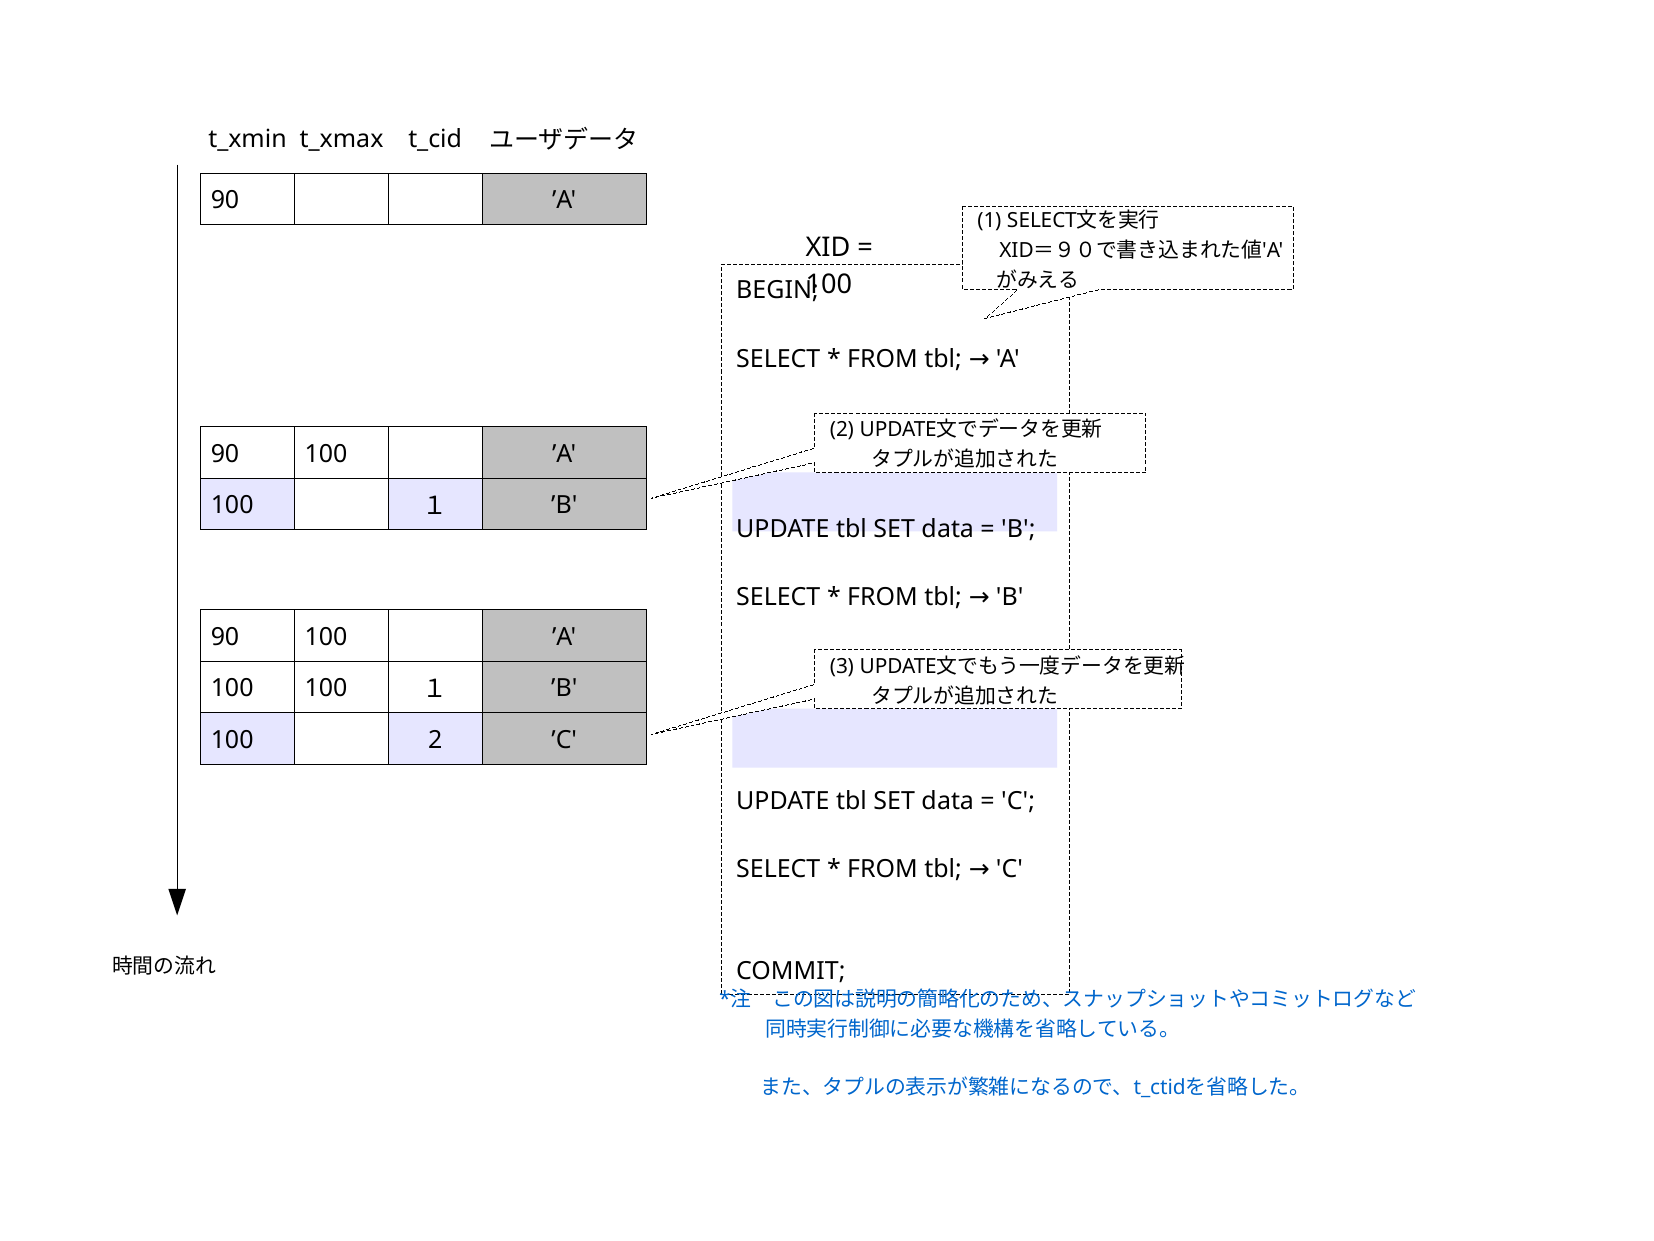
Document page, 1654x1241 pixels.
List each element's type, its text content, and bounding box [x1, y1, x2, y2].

text_box BEGIN; SELECT * FROM tbl; → 'A' UPDATE tbl SET data = 'B'; SELECT * FROM tbl; → 'B' UPDATE tbl SET data = 'C'; SELECT * FROM tbl; → 'C' COMMIT; [721, 700, 1070, 975]
text_box １ [388, 661, 482, 712]
text_box 100 [294, 661, 388, 712]
text_box 90 [200, 609, 294, 661]
text_box BEGIN; SELECT * FROM tbl; → 'A' UPDATE tbl SET data = 'B'; SELECT * FROM tbl; → 'B' UPDATE tbl SET data = 'C'; SELECT * FROM tbl; → 'C' COMMIT; [721, 464, 1070, 712]
text_box 2 [388, 712, 482, 765]
text_box t_cid [388, 112, 482, 164]
text_box ’A' [482, 426, 647, 478]
text_box ユーザデータ [482, 112, 647, 164]
text_box XID = 100 [790, 220, 940, 308]
text_box BEGIN; SELECT * FROM tbl; → 'A' UPDATE tbl SET data = 'B'; SELECT * FROM tbl; → 'B' UPDATE tbl SET data = 'C'; SELECT * FROM tbl; → 'C' COMMIT; [721, 264, 1070, 476]
text_box (2) UPDATE文でデータを更新 タプルが追加された [651, 413, 1146, 499]
text_box 100 [294, 426, 388, 478]
text_box 100 [200, 661, 294, 712]
text_box 90 [200, 173, 294, 225]
text_box ’C' [482, 712, 647, 765]
text_box ’A' [482, 173, 647, 225]
text_box 時間の流れ [97, 941, 252, 985]
text_box ’A' [482, 609, 647, 661]
text_box 100 [200, 712, 294, 765]
text_box 90 [200, 426, 294, 478]
text_box (1) SELECT文を実行 XID＝９０で書き込まれた値'A' がみえる [962, 206, 1294, 319]
text_box 100 [200, 478, 294, 530]
text_box (3) UPDATE文でもう一度データを更新 タプルが追加された [651, 649, 1182, 735]
text_box t_xmin [200, 112, 294, 164]
text_box 100 [294, 609, 388, 661]
text_box １ [388, 478, 482, 530]
text_box t_xmax [294, 112, 388, 164]
text_box ’B' [482, 478, 647, 530]
text_box ’B' [482, 661, 647, 712]
text_box *注 この図は説明の簡略化のため、スナップショットやコミットログなど 同時実行制御に必要な機構を省略している。 また、タプルの表示が繁雑になるので、t_ctidを省略した。 [704, 975, 1451, 1102]
